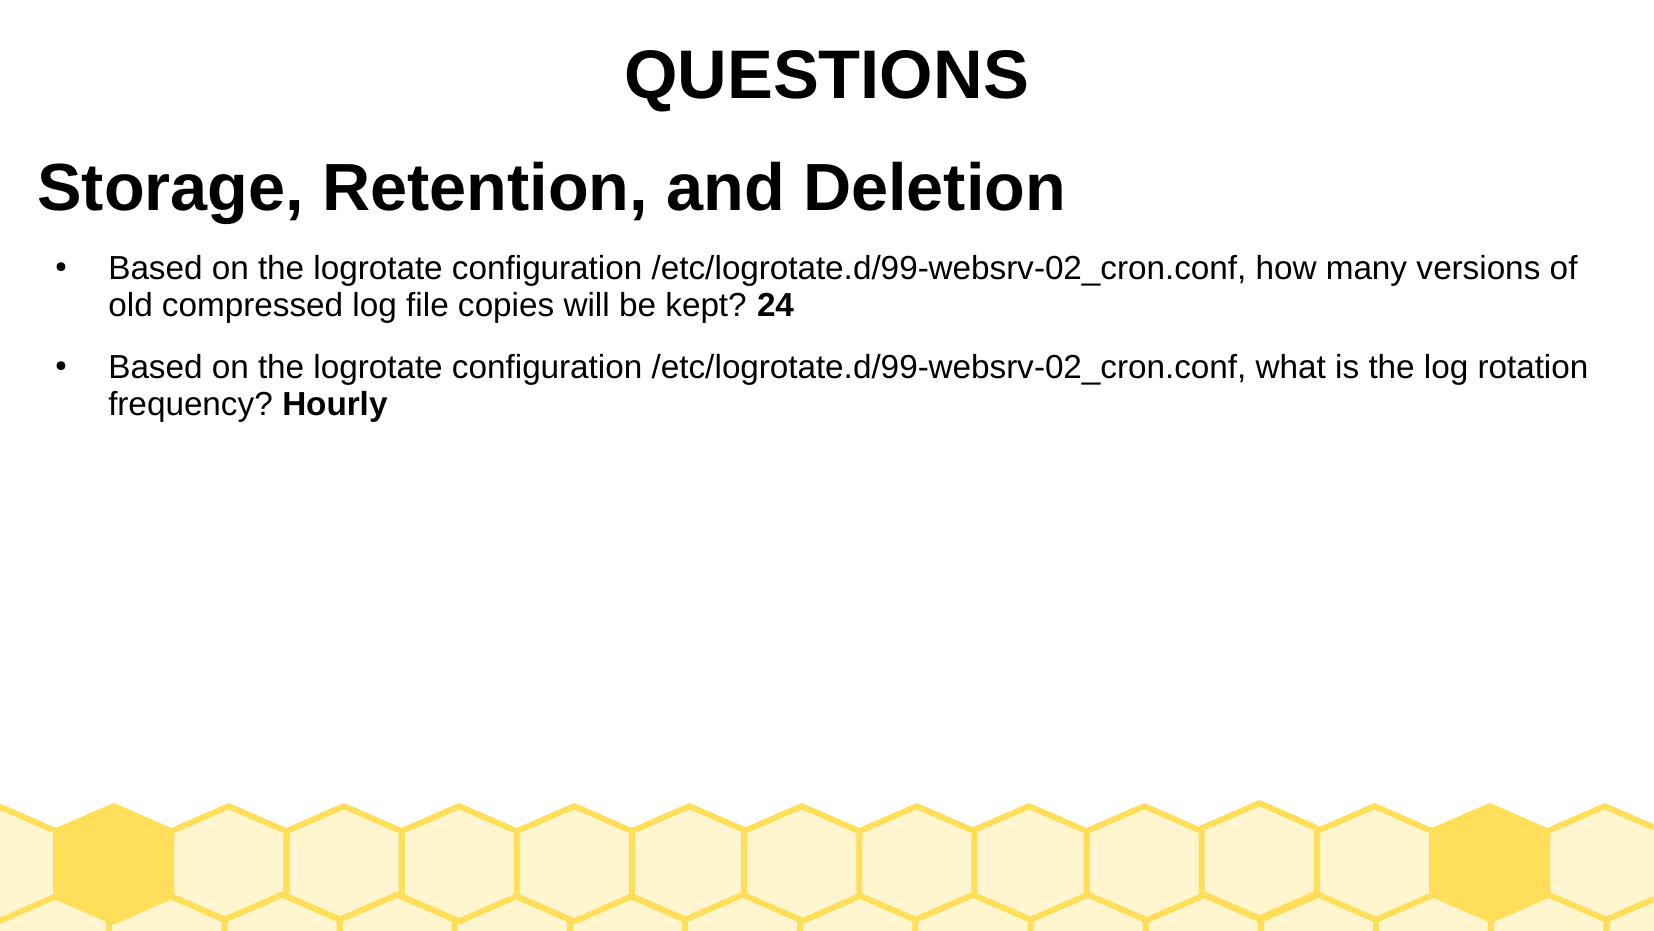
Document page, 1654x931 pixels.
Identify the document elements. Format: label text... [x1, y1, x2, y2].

list Storage, Retention, and Deletion Based on the logrotate configuration /etc/logrotate.d/99-websrv-02_cron.conf, how many versions of old compressed log file copies will be kept? 24 Based on the logrotate configuration /etc/logrotate.d/99-websrv-02_cron.conf, what is the log rotation frequency? Hourly [37, 150, 1609, 901]
title QUESTIONS [82, 36, 1571, 114]
